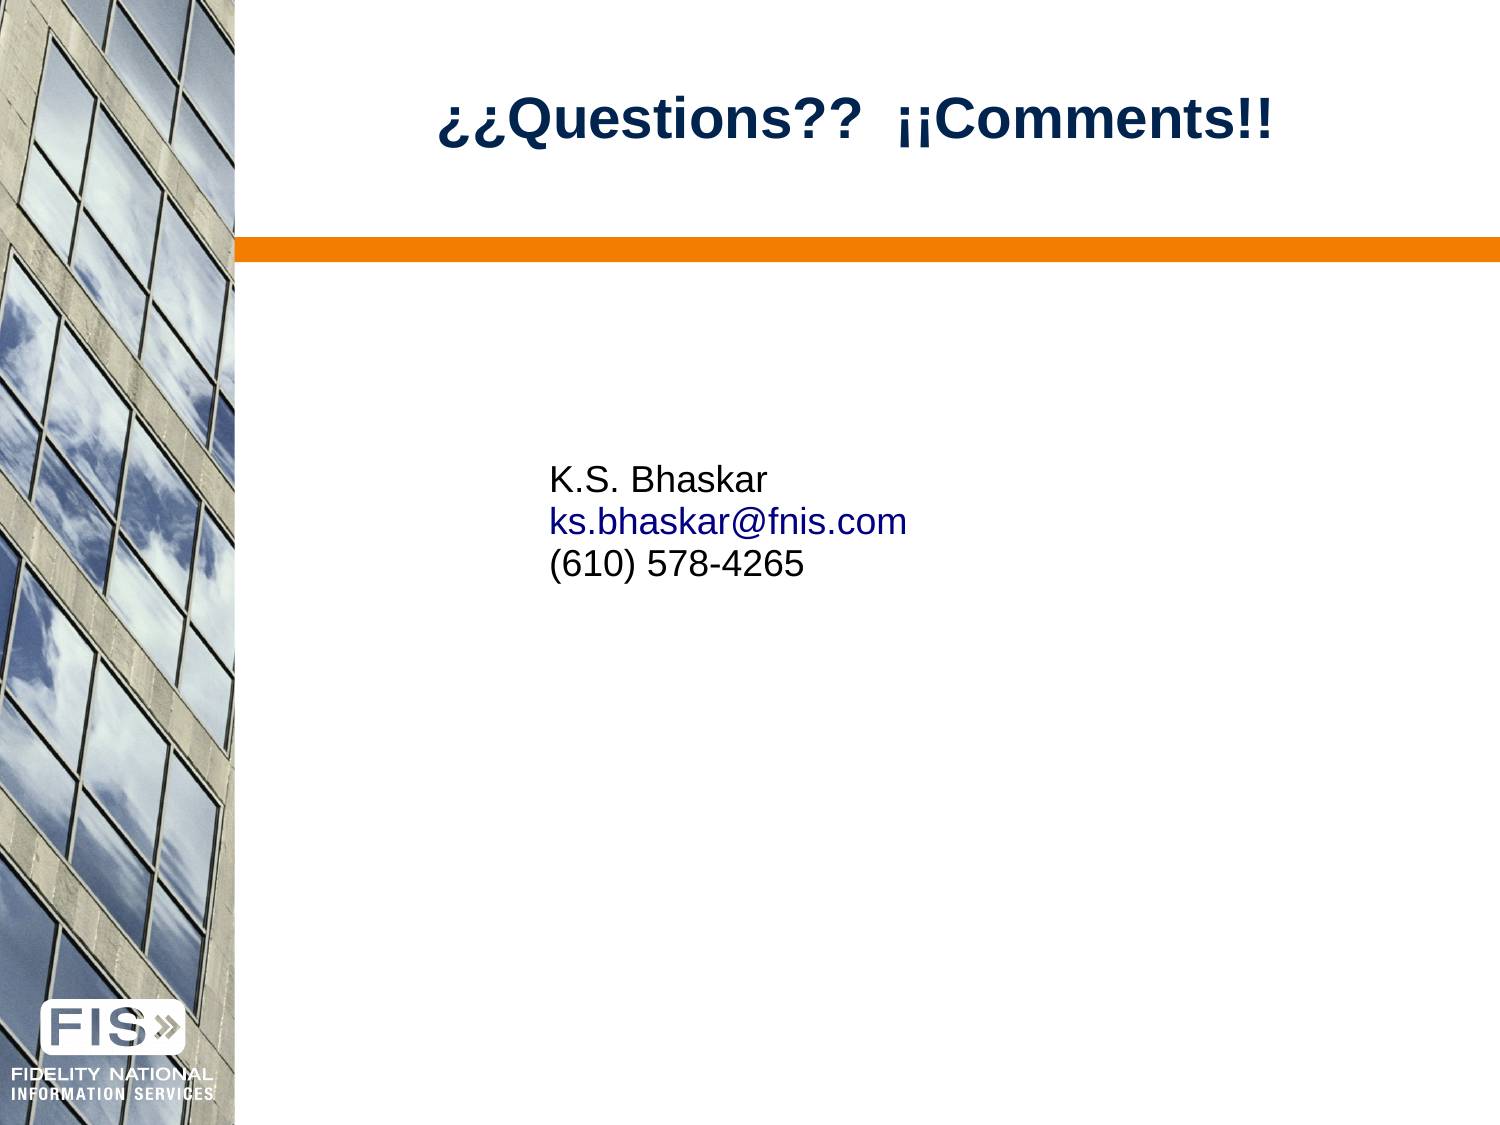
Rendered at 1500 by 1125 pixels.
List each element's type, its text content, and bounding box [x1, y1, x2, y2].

text_box K.S. Bhaskar ks.bhaskar@fnis.com (610) 578-4265 [534, 450, 965, 673]
title ¿¿Questions?? ¡¡Comments!! [274, 24, 1438, 213]
picture [0, 0, 235, 1125]
